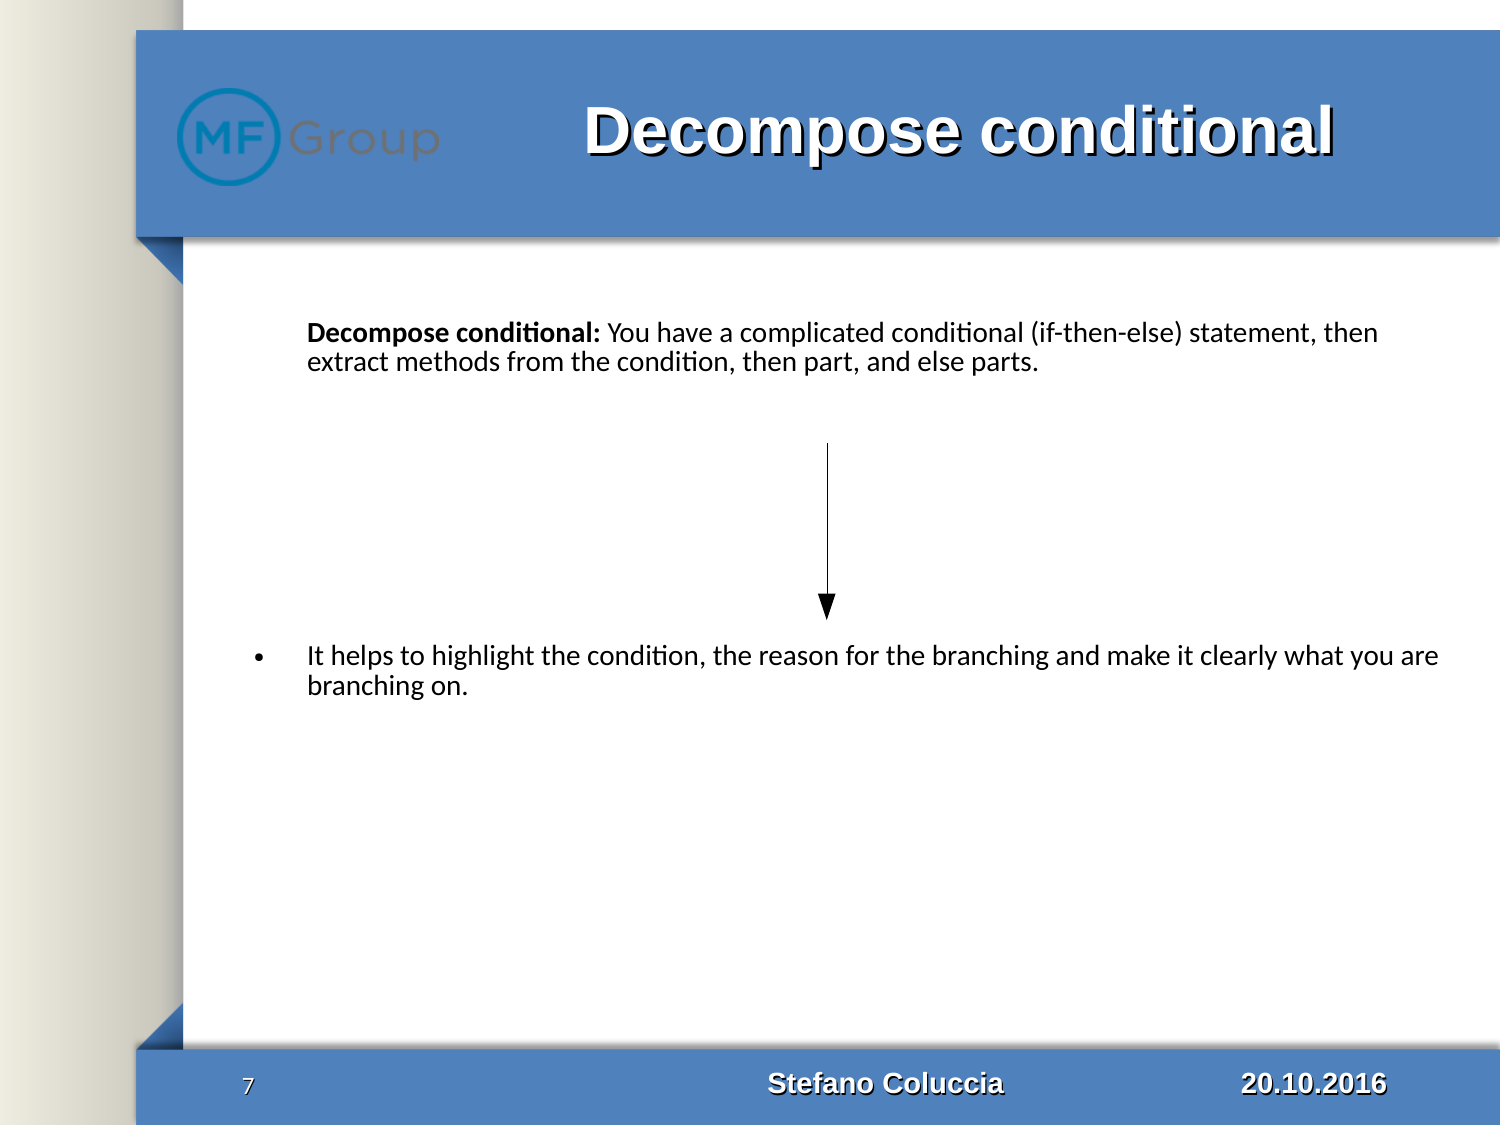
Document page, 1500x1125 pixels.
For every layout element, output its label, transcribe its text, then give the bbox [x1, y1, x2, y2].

list Decompose conditional: You have a complicated conditional (if-then-else) statement, then extract methods from the condition, then part, and else parts. It helps to highlight the condition, the reason for the branching and make it clearly what you are branching on. [236, 261, 1453, 975]
title Stefano Coluccia [738, 1062, 1034, 1105]
title 20.10.2016 [1151, 1062, 1477, 1105]
picture [0, 0, 1500, 1125]
title Decompose conditional [472, 53, 1447, 207]
